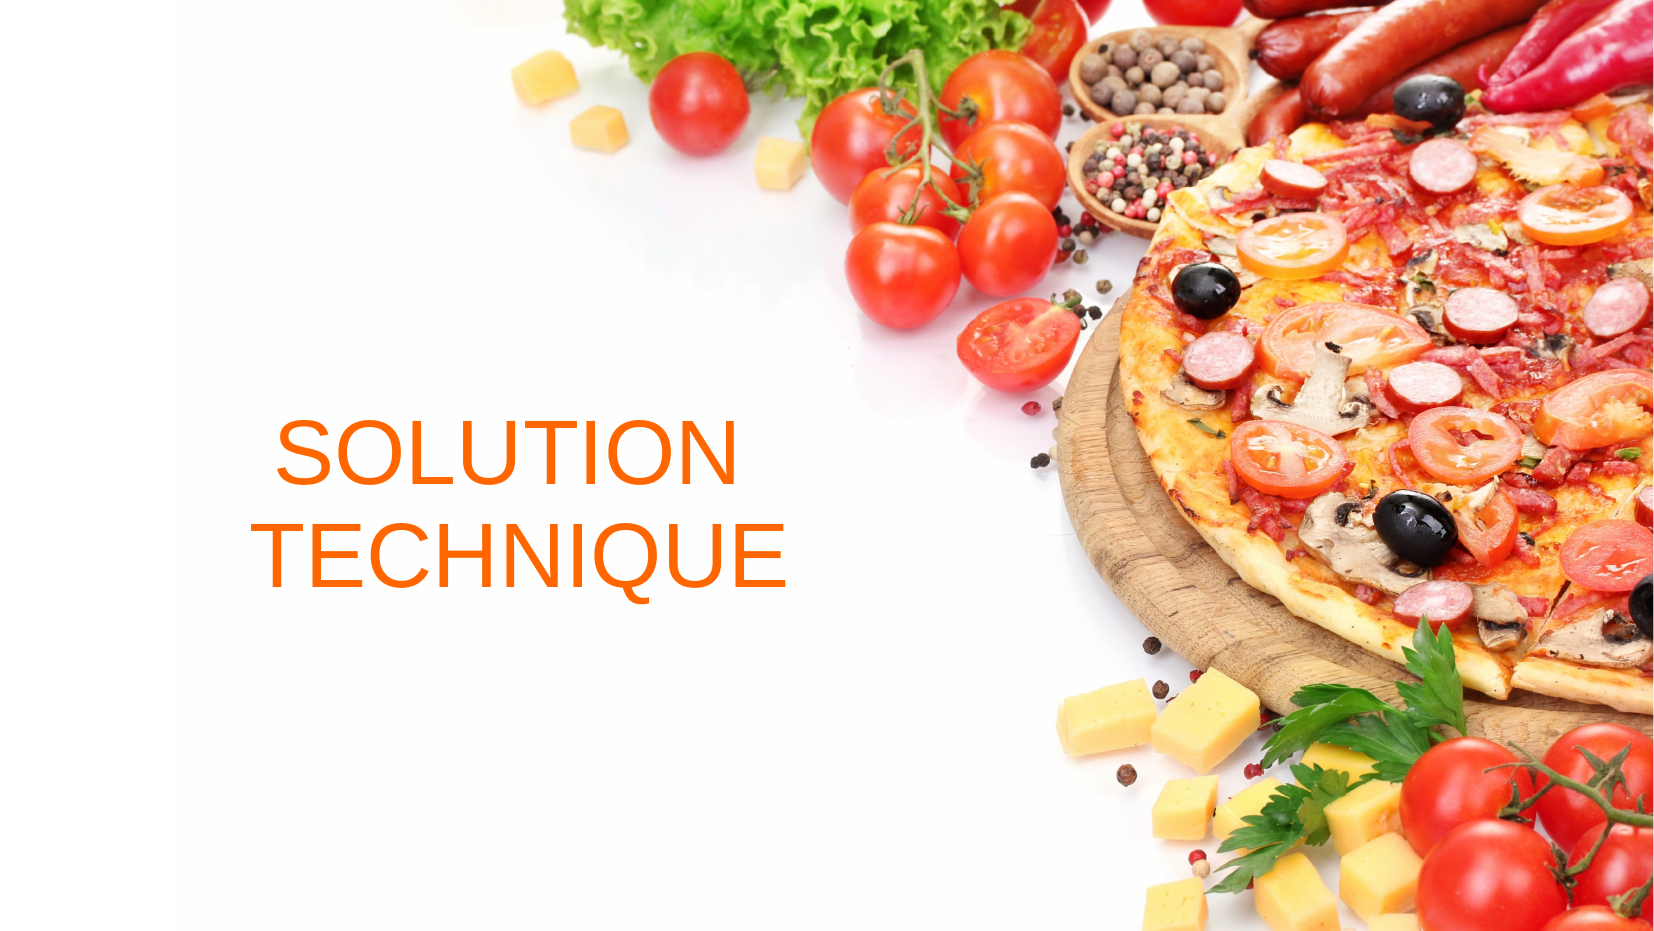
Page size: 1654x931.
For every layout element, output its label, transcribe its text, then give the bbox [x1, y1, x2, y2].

title SOLUTION TECHNIQUE [0, 401, 1252, 607]
picture [177, 0, 1654, 931]
